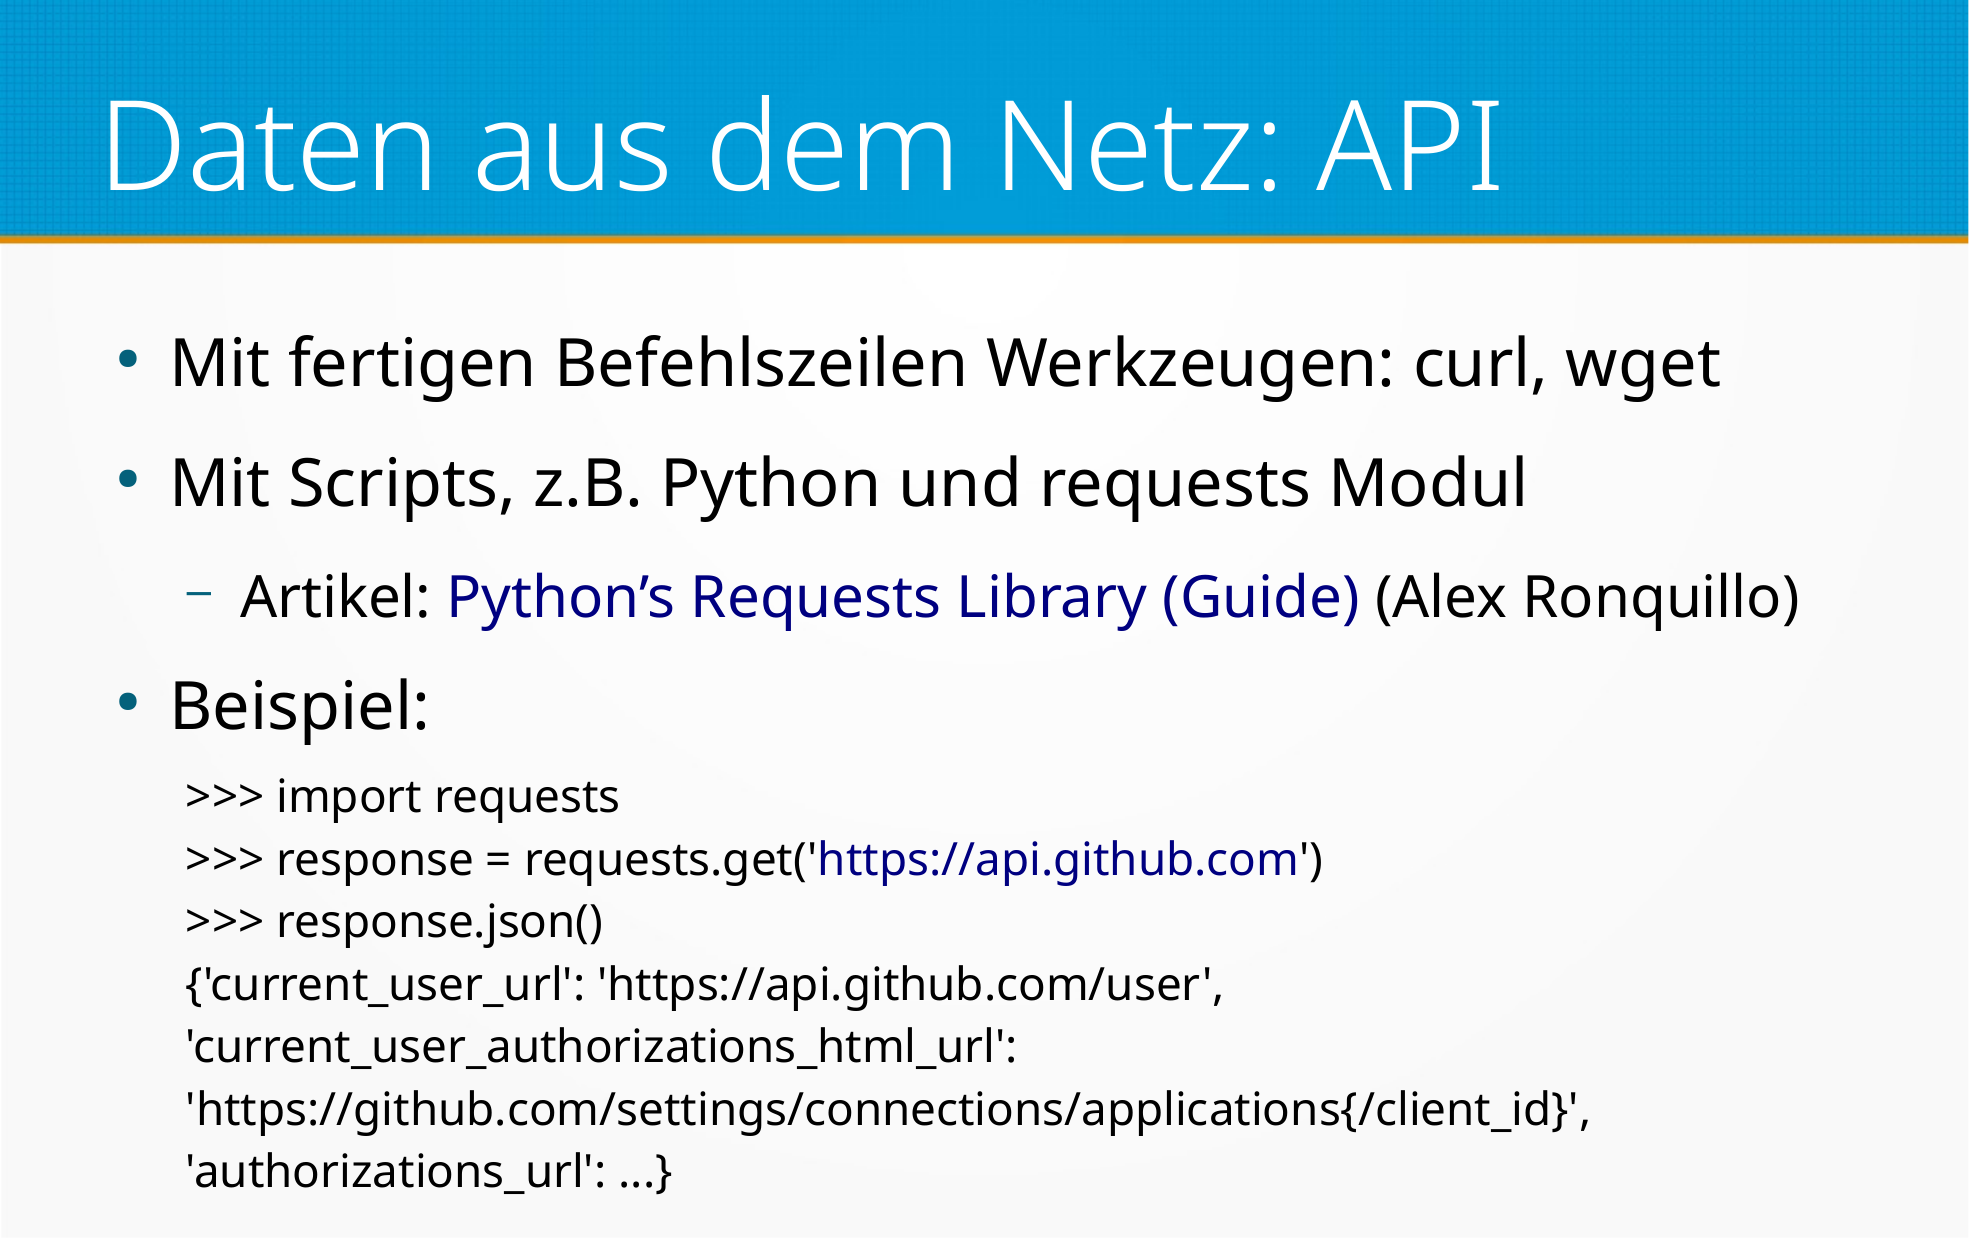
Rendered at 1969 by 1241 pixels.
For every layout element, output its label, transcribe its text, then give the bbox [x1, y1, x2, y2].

picture [0, 233, 1969, 1241]
title Daten aus dem Netz: API [98, 19, 1870, 227]
text_box >>> import requests >>> response = requests.get('https://api.github.com') >>> response.json() {'current_user_url': 'https://api.github.com/user', 'current_user_authorizations_html_url': 'https://github.com/settings/connections/applications{/client_id}', 'authorizations_url': ...} [180, 816, 1756, 1149]
list Mit fertigen Befehlszeilen Werkzeugen: curl, wget Mit Scripts, z.B. Python und requests Modul Artikel: Python’s Requests Library (Guide) (Alex Ronquillo) Beispiel: [98, 315, 1861, 1081]
